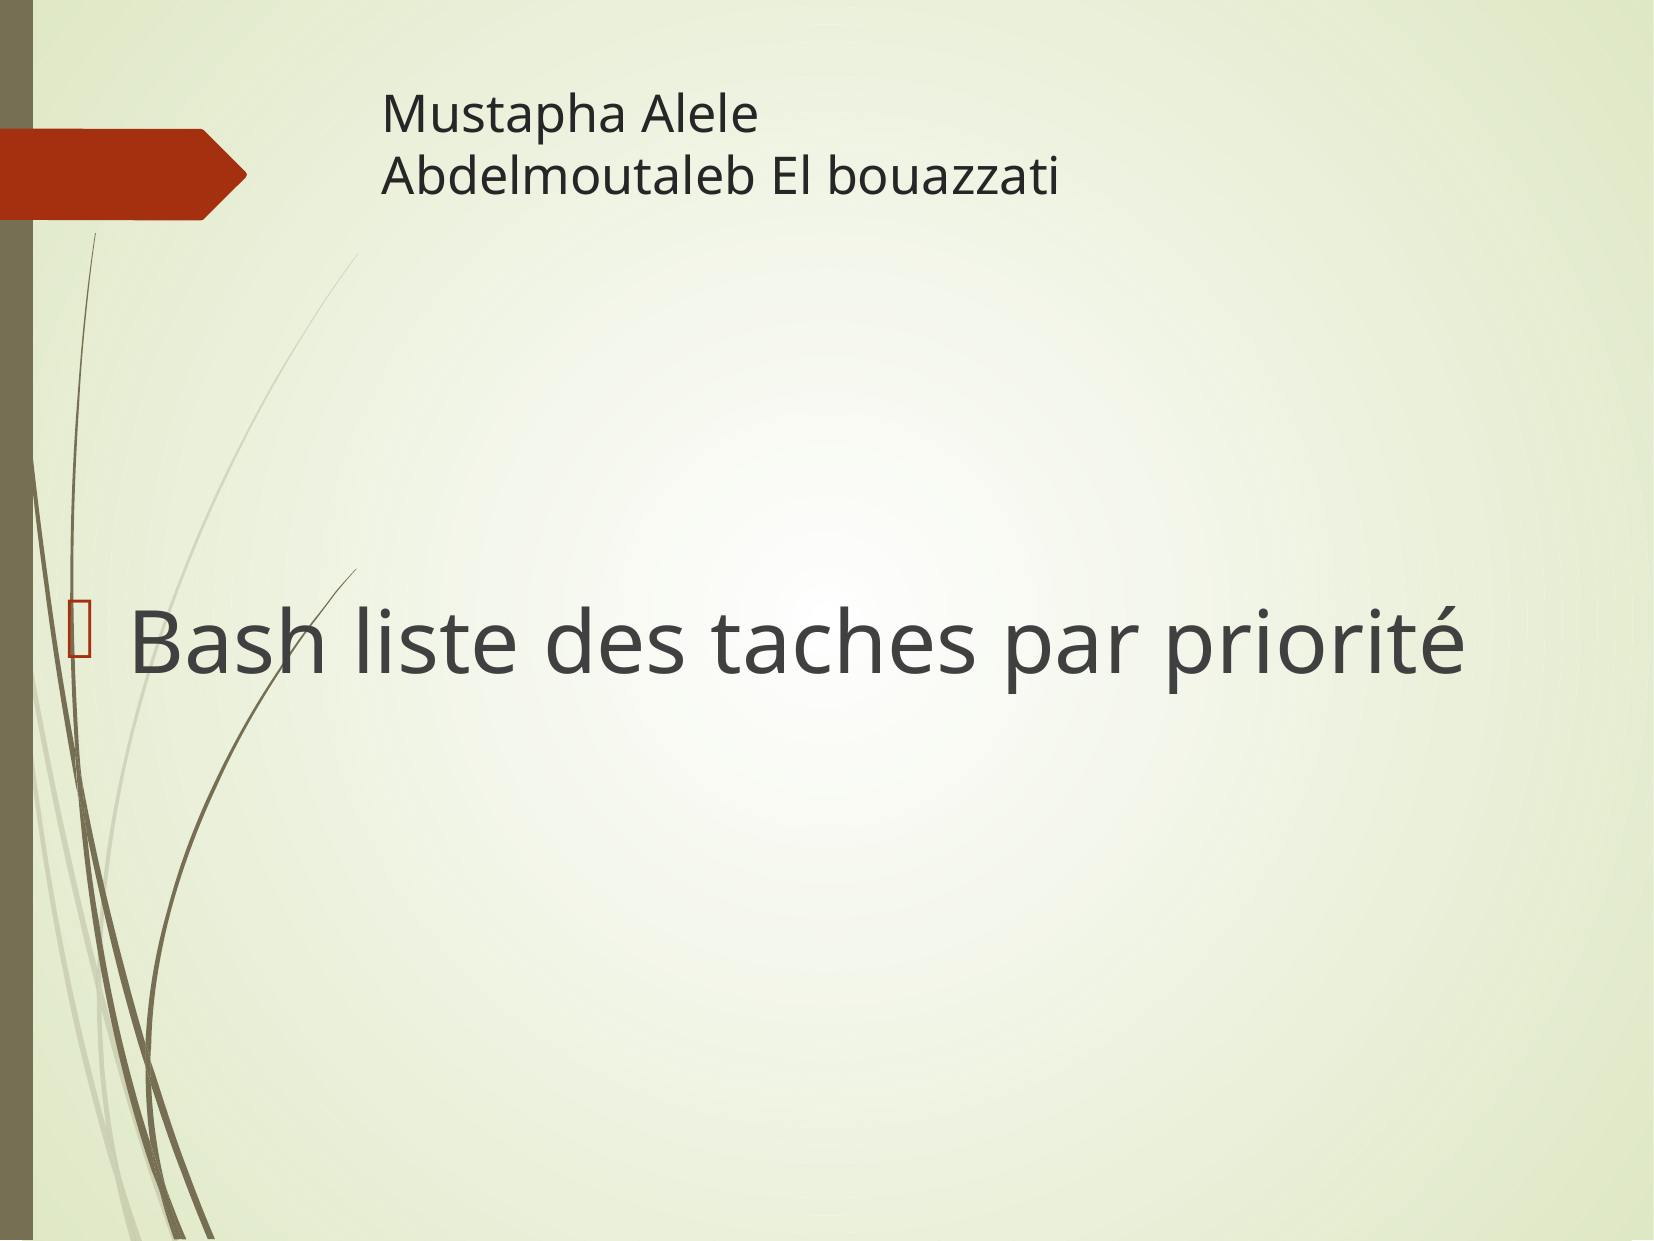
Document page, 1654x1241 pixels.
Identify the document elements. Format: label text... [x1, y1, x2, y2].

list Bash liste des taches par priorité [50, 598, 1599, 770]
title Mustapha Alele Abdelmoutaleb El bouazzati [366, 72, 1171, 280]
